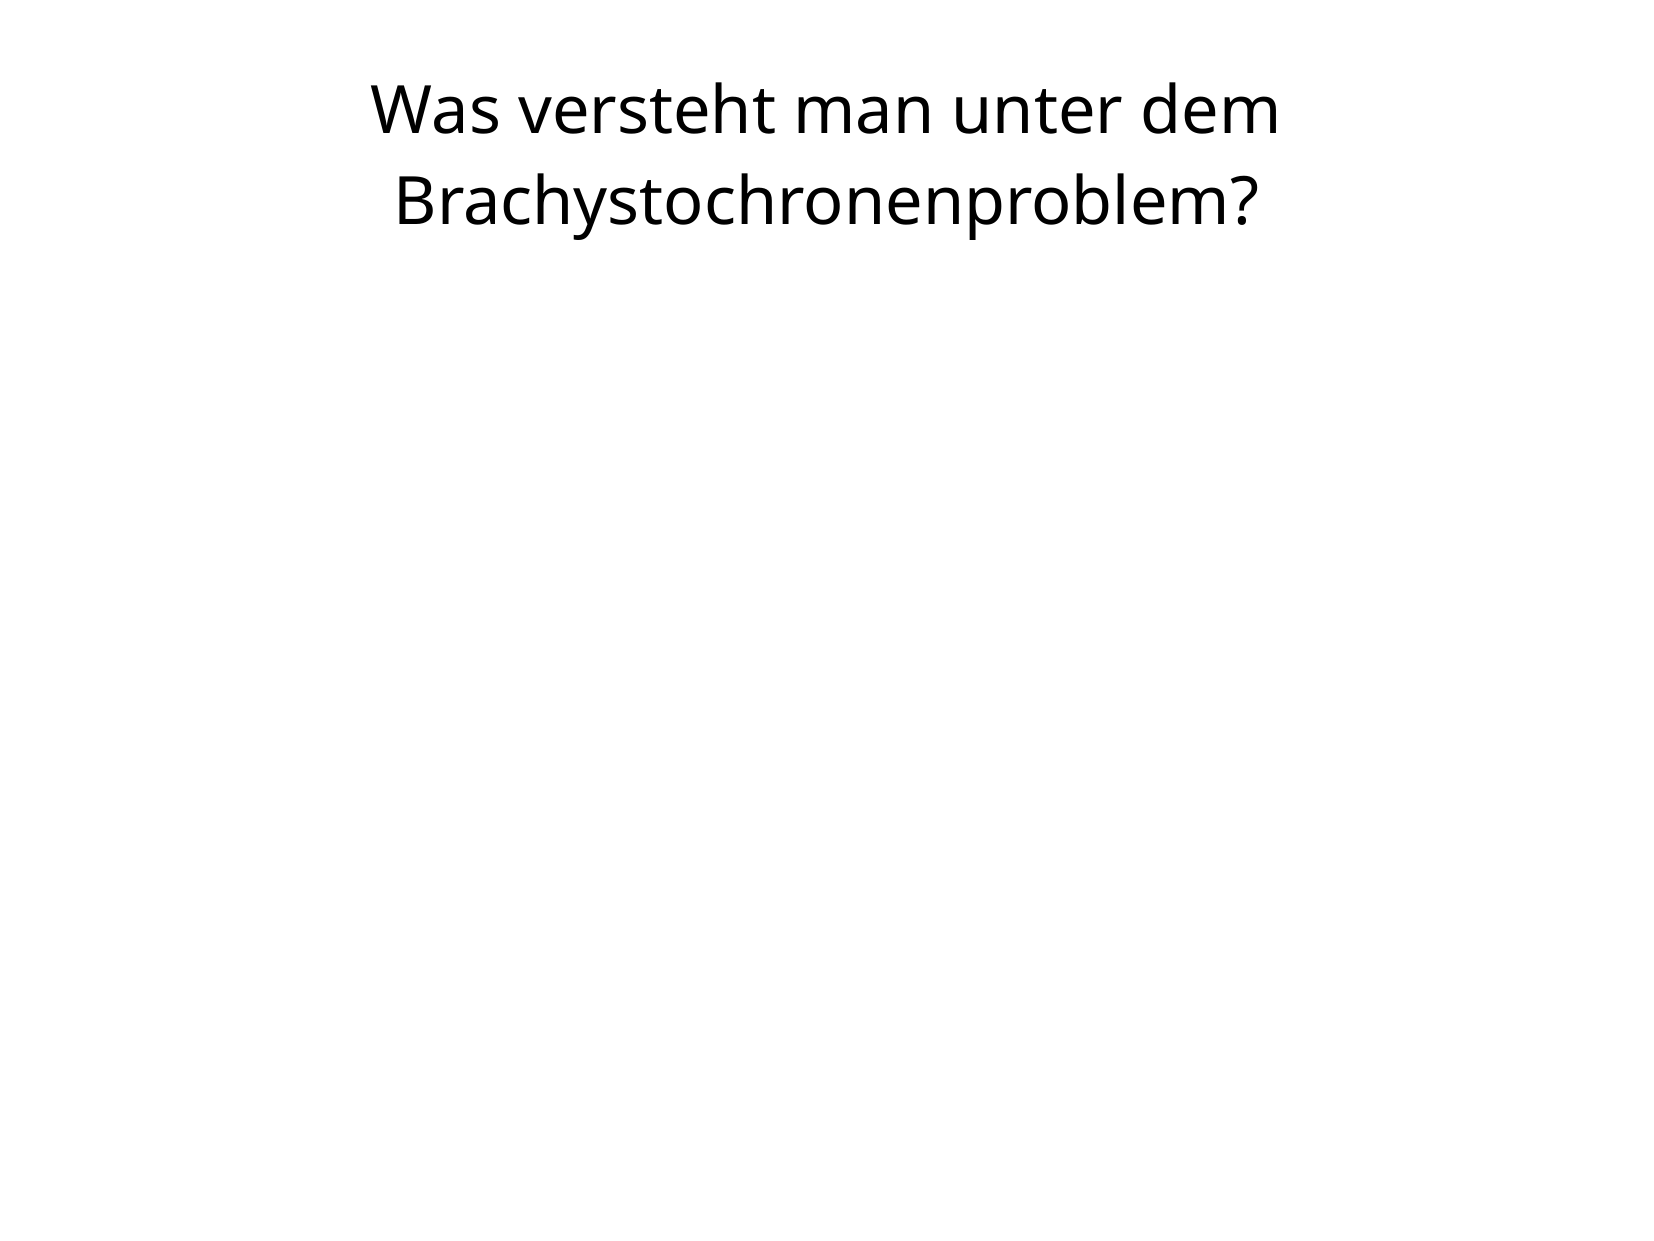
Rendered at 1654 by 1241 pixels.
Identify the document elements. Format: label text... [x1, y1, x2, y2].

title Was versteht man unter dem Brachystochronenproblem? [82, 49, 1571, 257]
